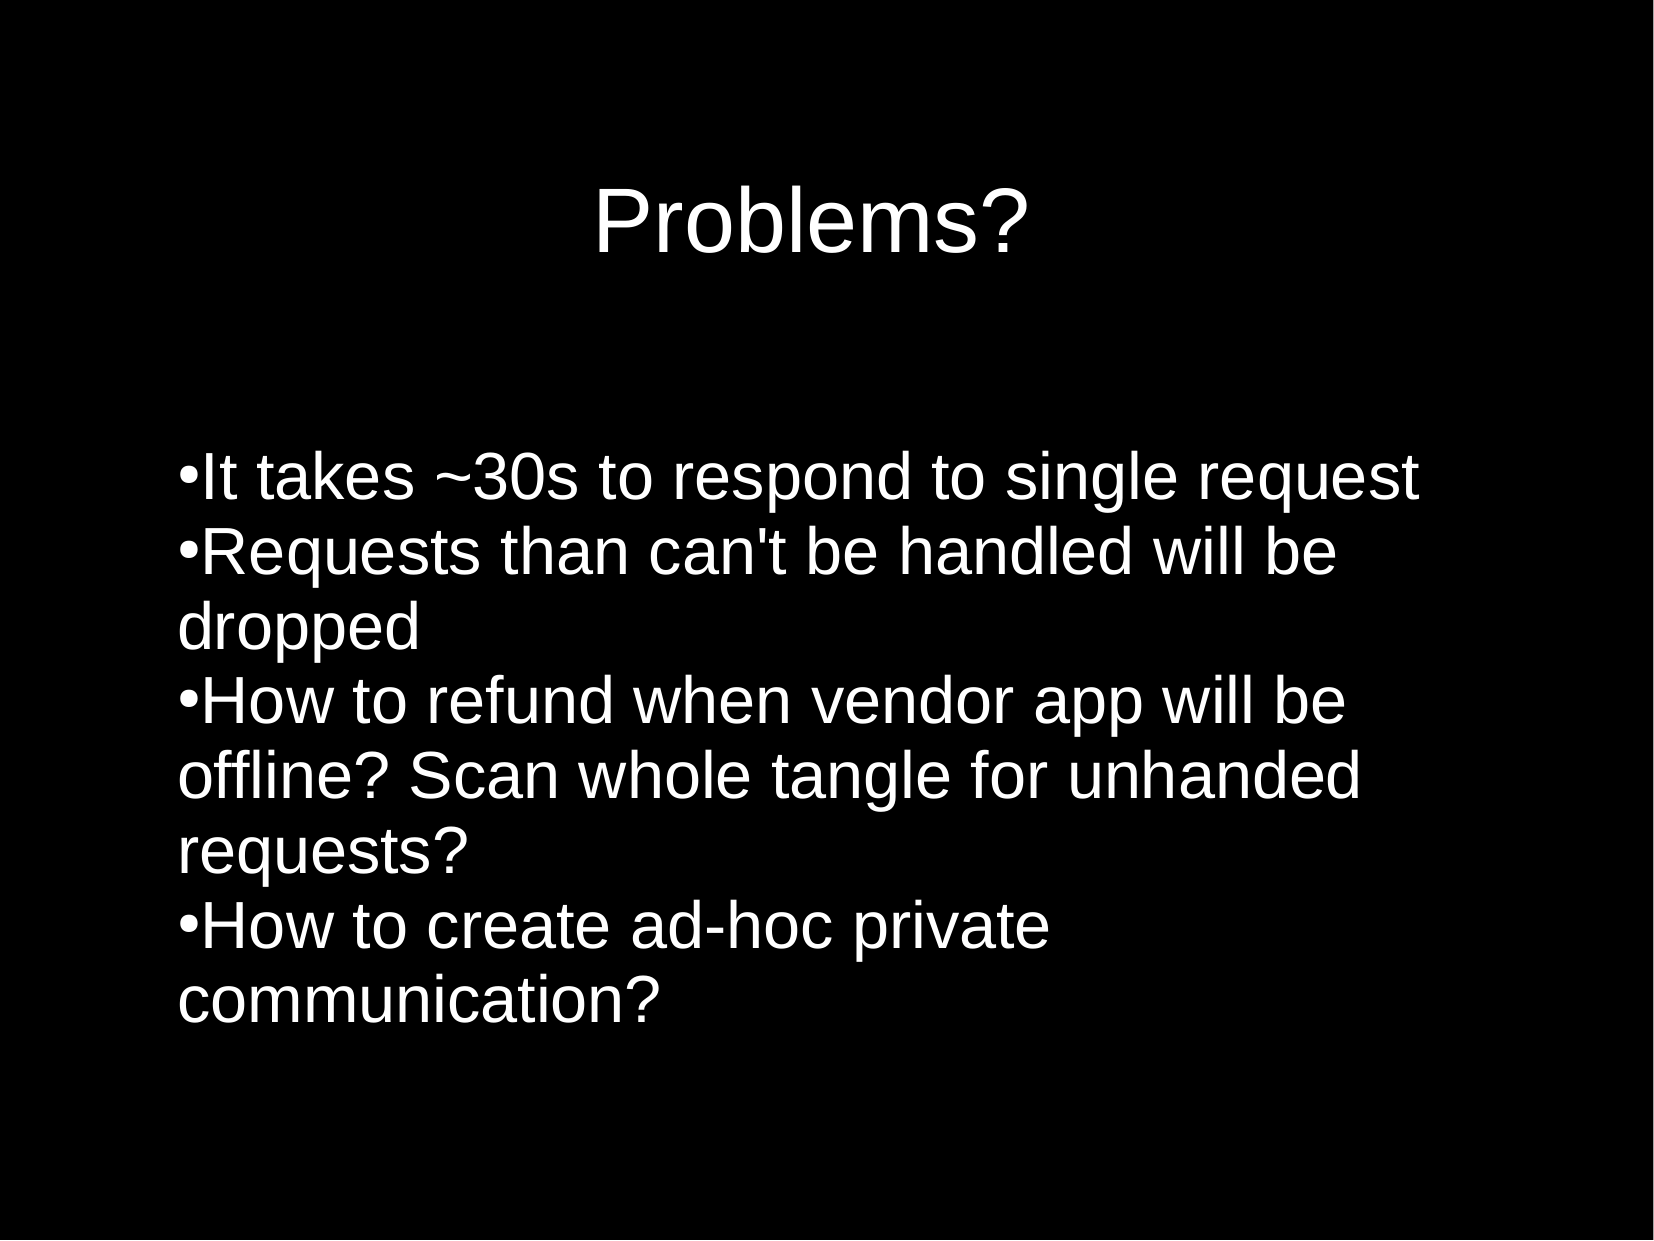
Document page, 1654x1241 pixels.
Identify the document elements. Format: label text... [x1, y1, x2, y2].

subtitle It takes ~30s to respond to single request Requests than can't be handled will be dropped How to refund when vendor app will be offline? Scan whole tangle for unhanded requests? How to create ad-hoc private communication? [177, 383, 1477, 1093]
title Problems? [118, 117, 1506, 325]
